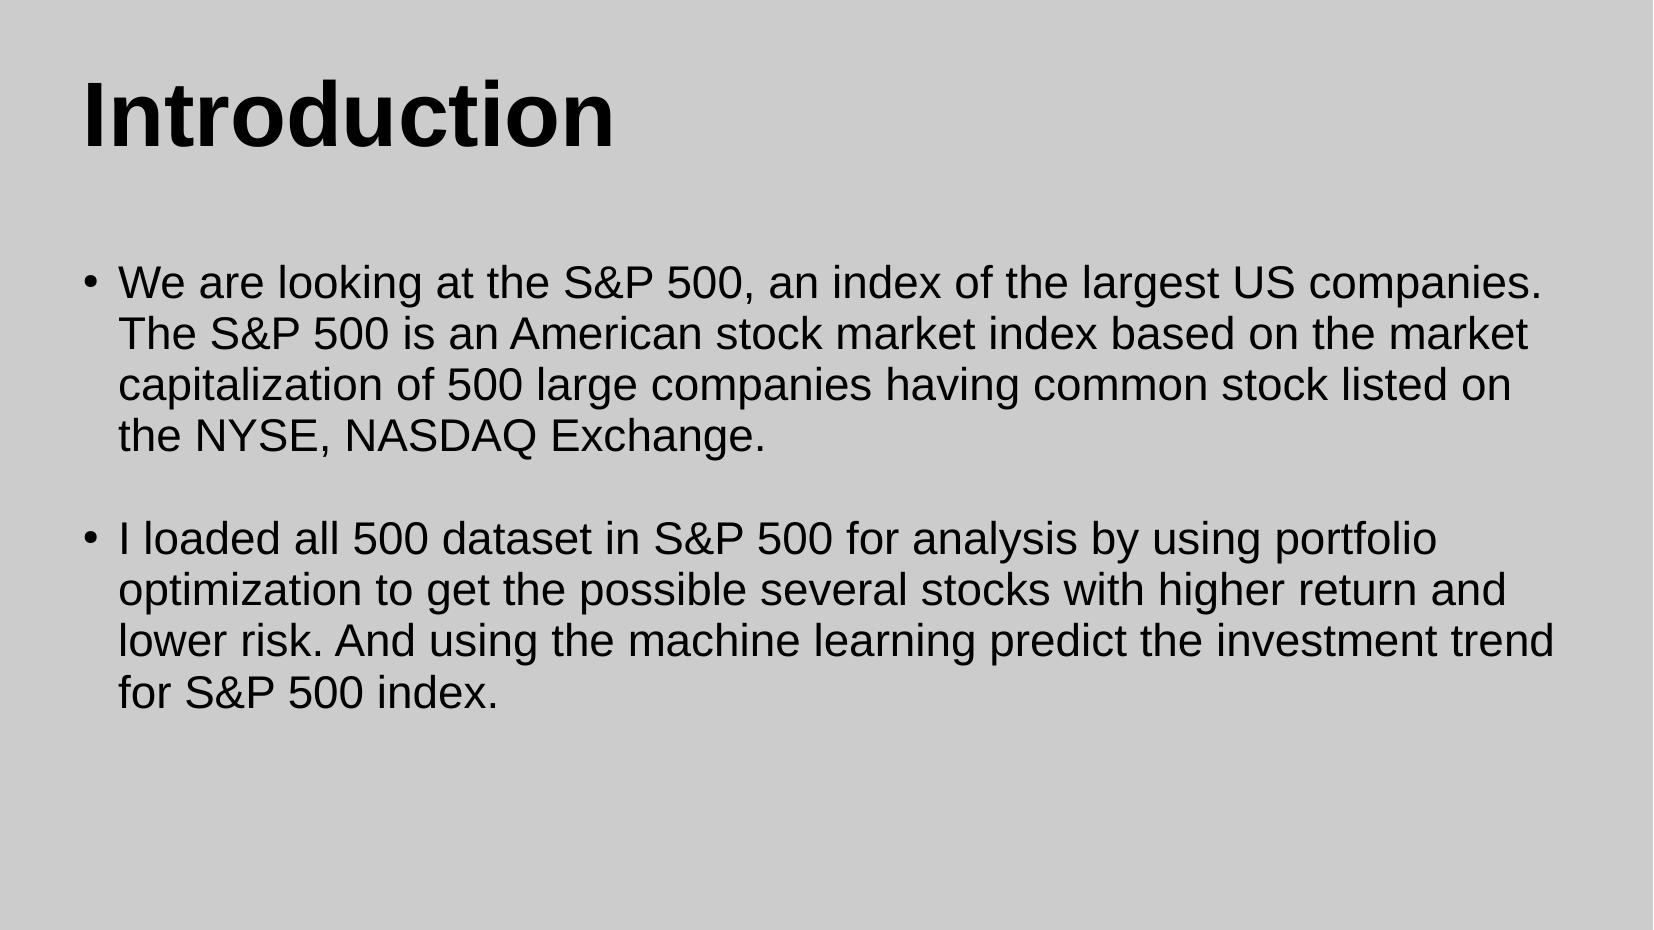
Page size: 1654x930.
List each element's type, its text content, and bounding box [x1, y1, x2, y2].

title Introduction [82, 37, 1571, 193]
subtitle We are looking at the S&P 500, an index of the largest US companies. The S&P 500 is an American stock market index based on the market capitalization of 500 large companies having common stock listed on the NYSE, NASDAQ Exchange. I loaded all 500 dataset in S&P 500 for analysis by using portfolio optimization to get the possible several stocks with higher return and lower risk. And using the machine learning predict the investment trend for S&P 500 index. [82, 217, 1571, 757]
